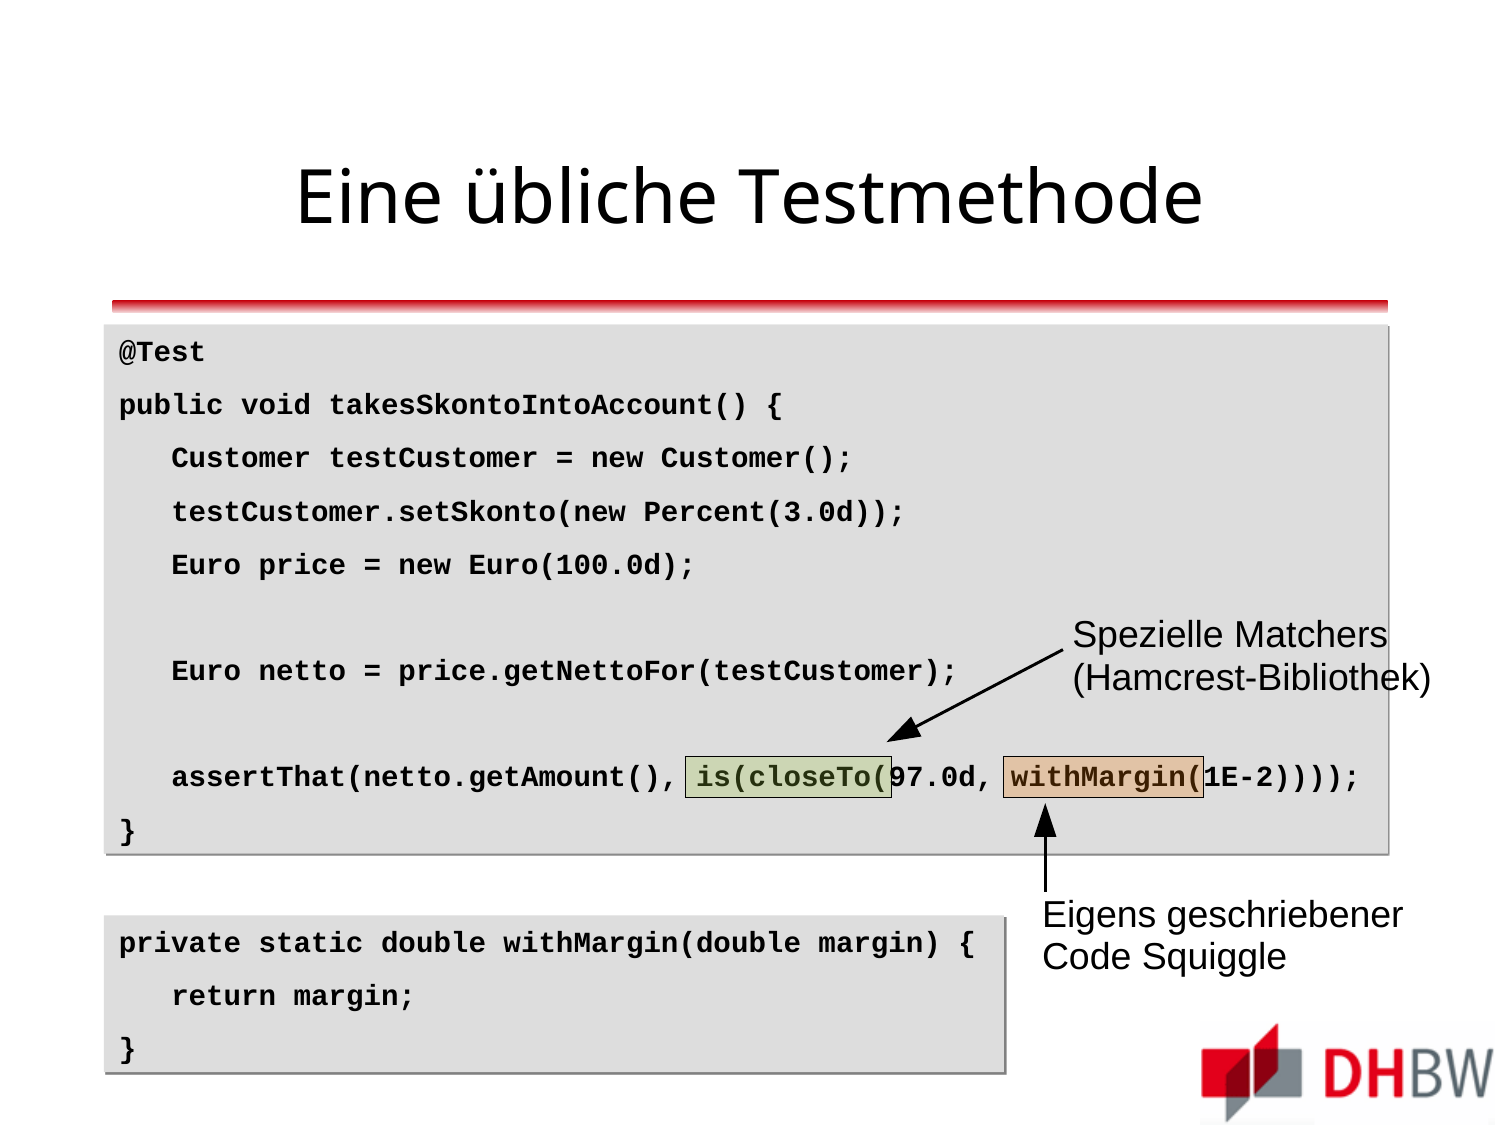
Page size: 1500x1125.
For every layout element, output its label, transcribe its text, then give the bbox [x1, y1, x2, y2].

text_box @Test public void takesSkontoIntoAccount() { Customer testCustomer = new Customer(); testCustomer.setSkonto(new Percent(3.0d)); Euro price = new Euro(100.0d); Euro netto = price.getNettoFor(testCustomer); assertThat(netto.getAmount(), is(closeTo(97.0d, withMargin(1E-2)))); } [103, 324, 1388, 854]
text_box Spezielle Matchers (Hamcrest-Bibliothek) [1057, 606, 1447, 707]
picture [1200, 1021, 1495, 1125]
title Eine übliche Testmethode [112, 99, 1388, 288]
text_box private static double withMargin(double margin) { return margin; } [103, 915, 1004, 1073]
text_box [685, 756, 892, 798]
text_box Eigens geschriebener Code Squiggle [1027, 885, 1419, 987]
text_box [1003, 756, 1204, 798]
